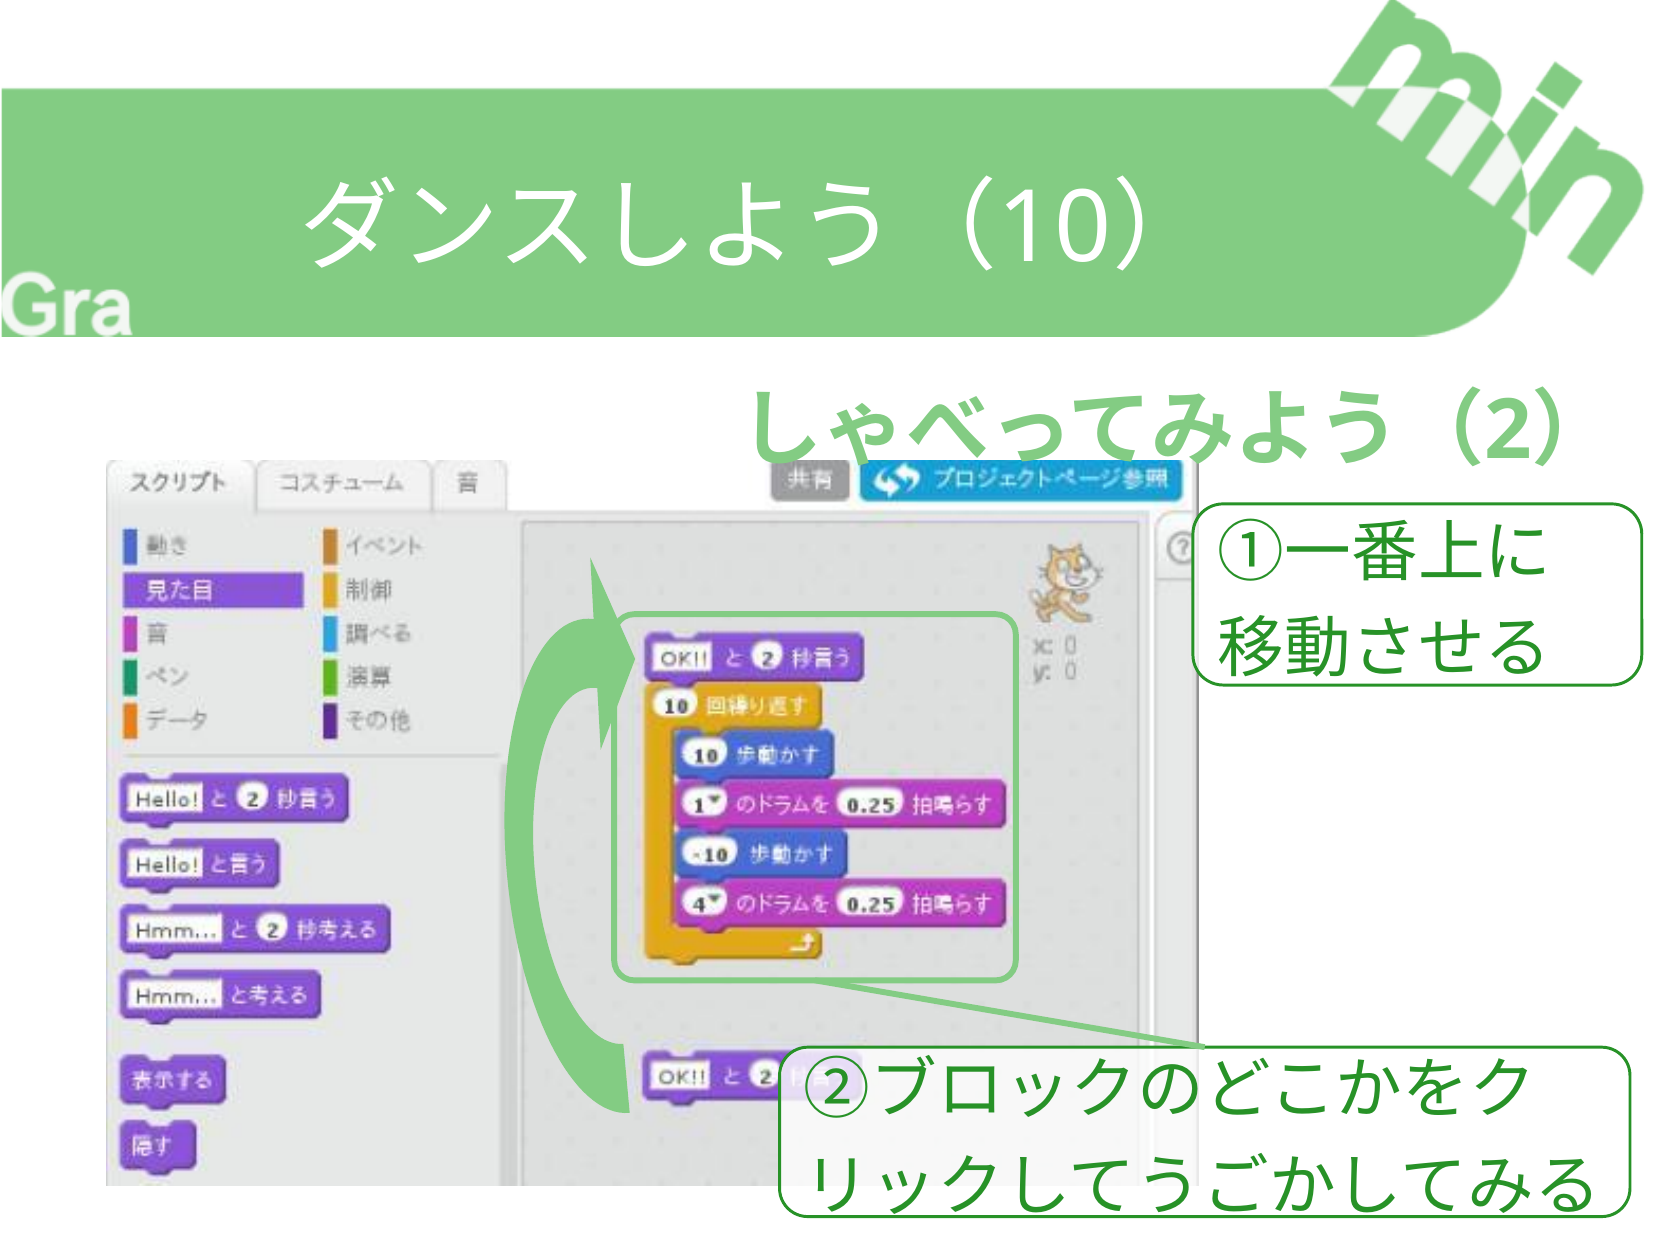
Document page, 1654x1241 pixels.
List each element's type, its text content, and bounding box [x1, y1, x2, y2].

picture [618, 618, 1012, 977]
text_box しゃべってみよう（2） [35, 355, 1630, 487]
picture [1, 0, 1654, 337]
picture [106, 487, 1199, 1186]
title ダンスしよう（10） [11, 134, 1501, 303]
text_box ②ブロックのどこかをクリックしてうごかしてみる [779, 1047, 1630, 1217]
text_box [504, 557, 636, 1114]
text_box ①一番上に移動させる [1192, 503, 1642, 686]
